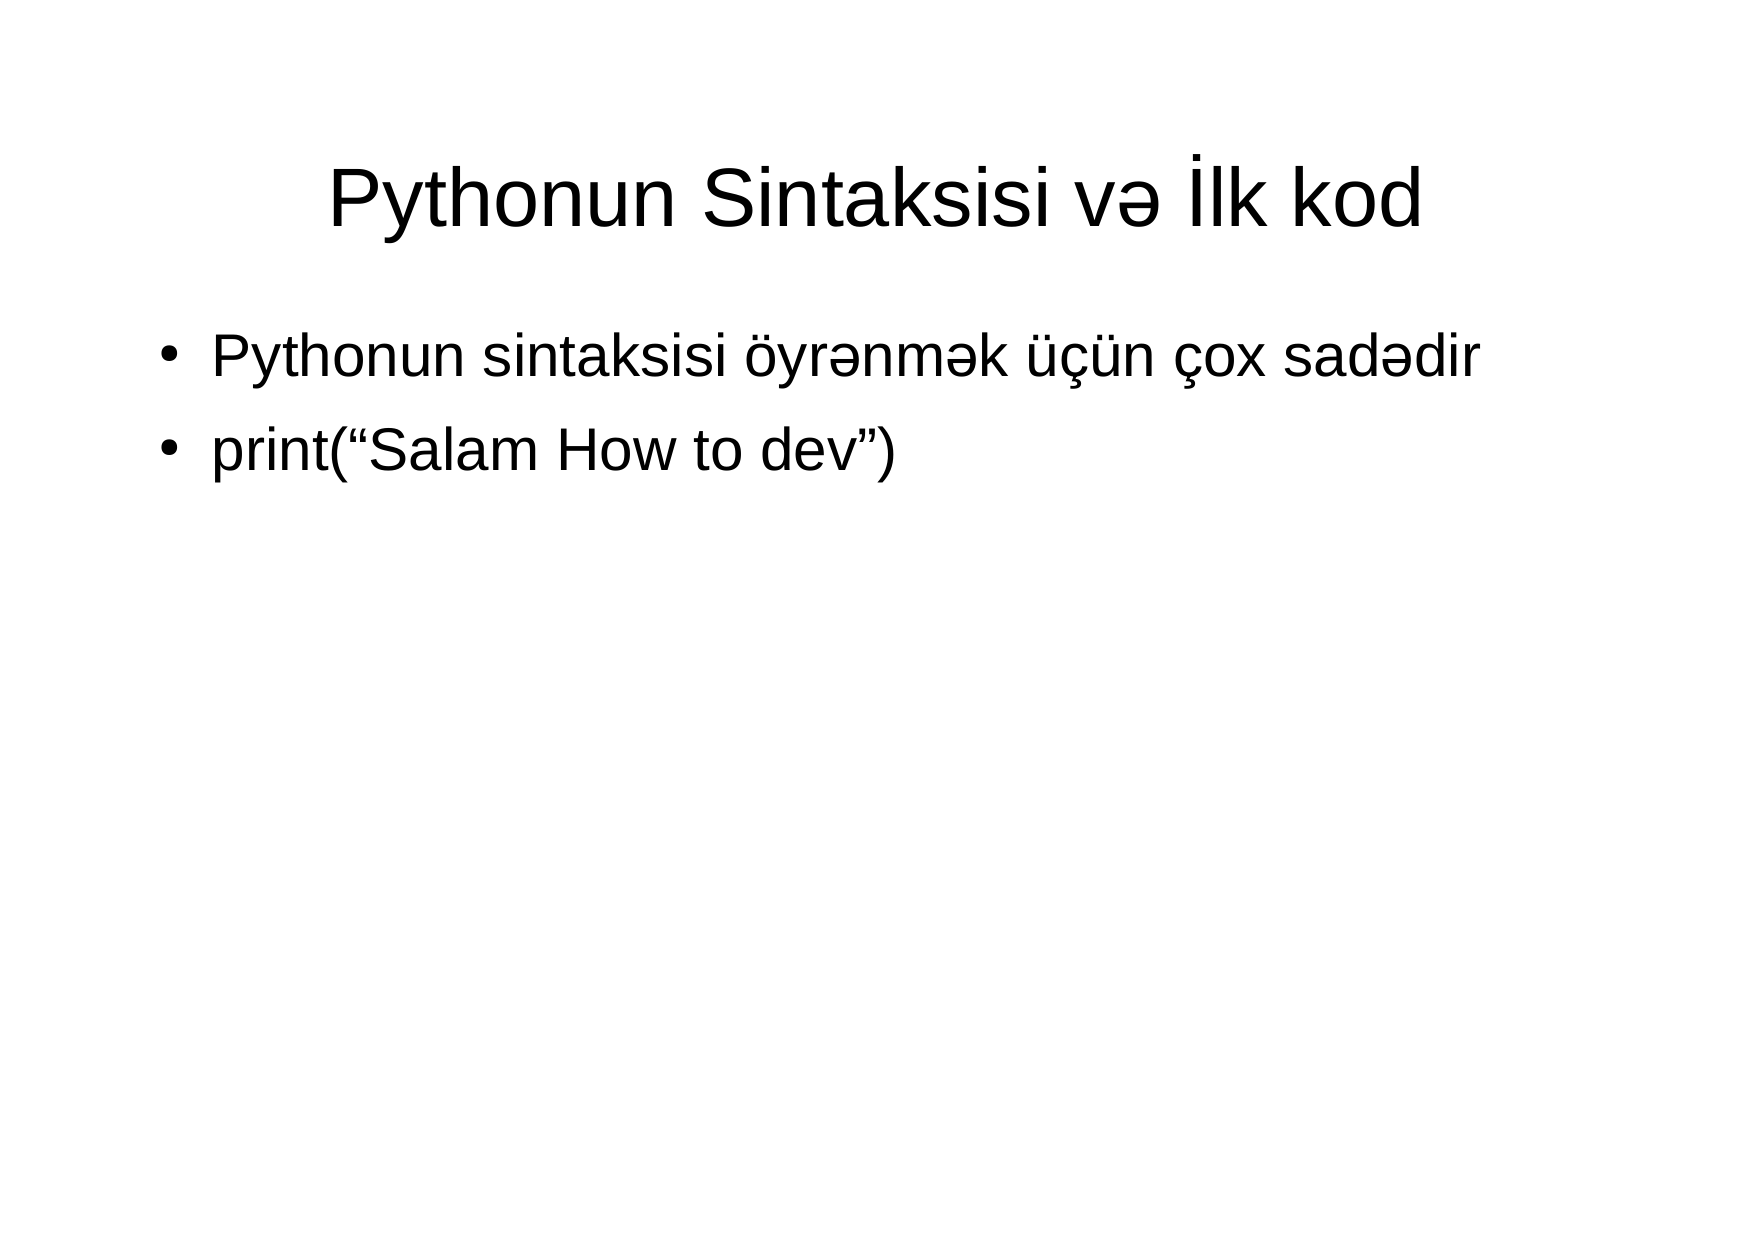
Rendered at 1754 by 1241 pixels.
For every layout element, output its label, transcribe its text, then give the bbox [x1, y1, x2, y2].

list Pythonun sintaksisi öyrənmək üçün çox sadədir print(“Salam How to dev”) [140, 321, 1614, 973]
title Pythonun Sintaksisi və İlk kod [140, 103, 1614, 291]
